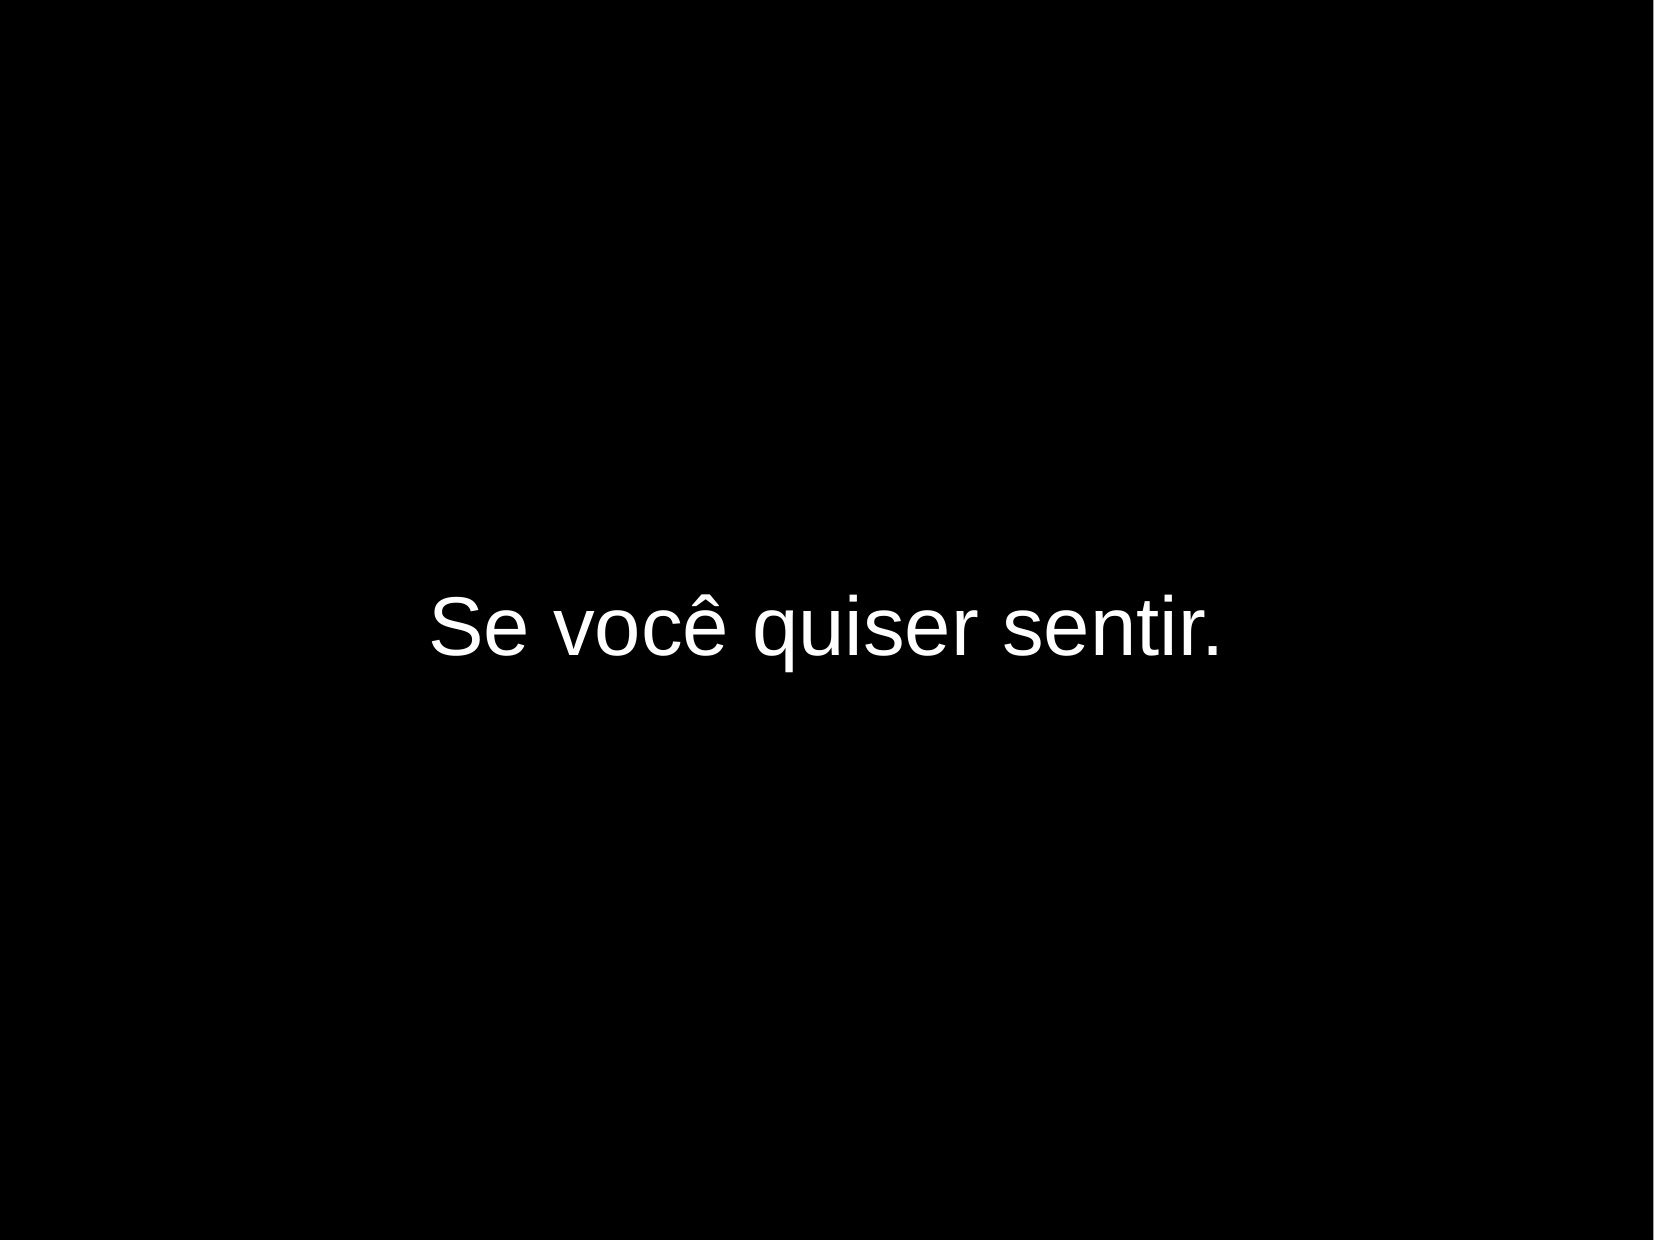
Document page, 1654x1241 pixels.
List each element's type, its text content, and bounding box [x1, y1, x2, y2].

subtitle Se você quiser sentir. [82, 49, 1571, 1205]
